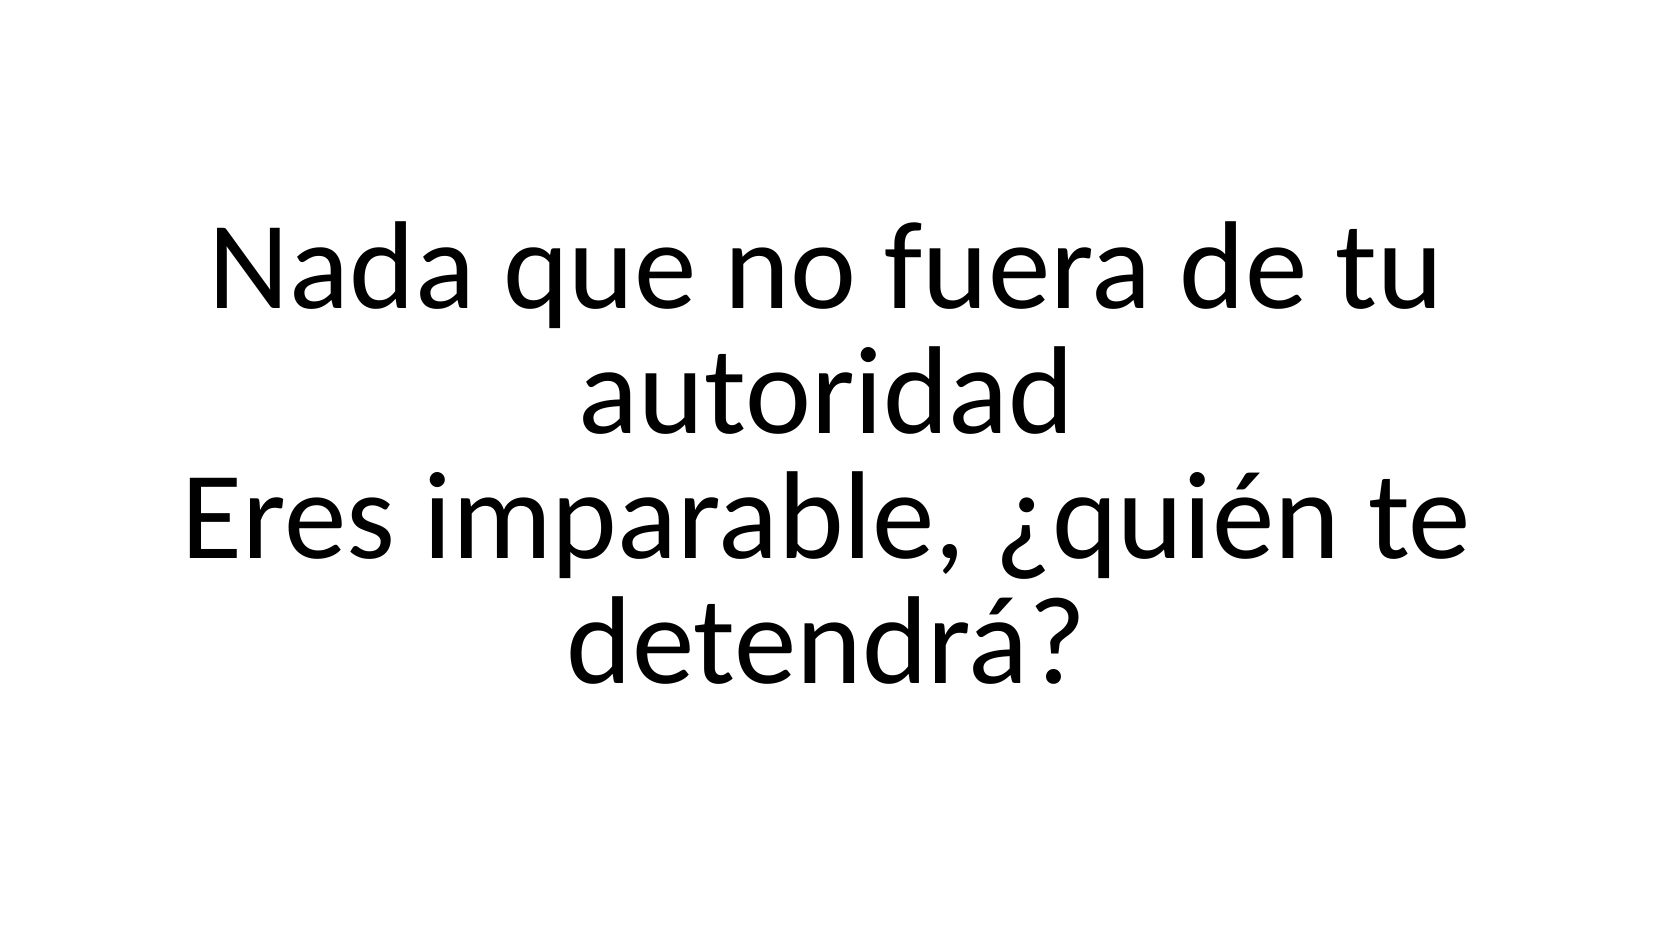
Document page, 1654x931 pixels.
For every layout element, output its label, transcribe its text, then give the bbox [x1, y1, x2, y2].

title Nada que no fuera de tu autoridad Eres imparable, ¿quién te detendrá? [0, 0, 1654, 931]
